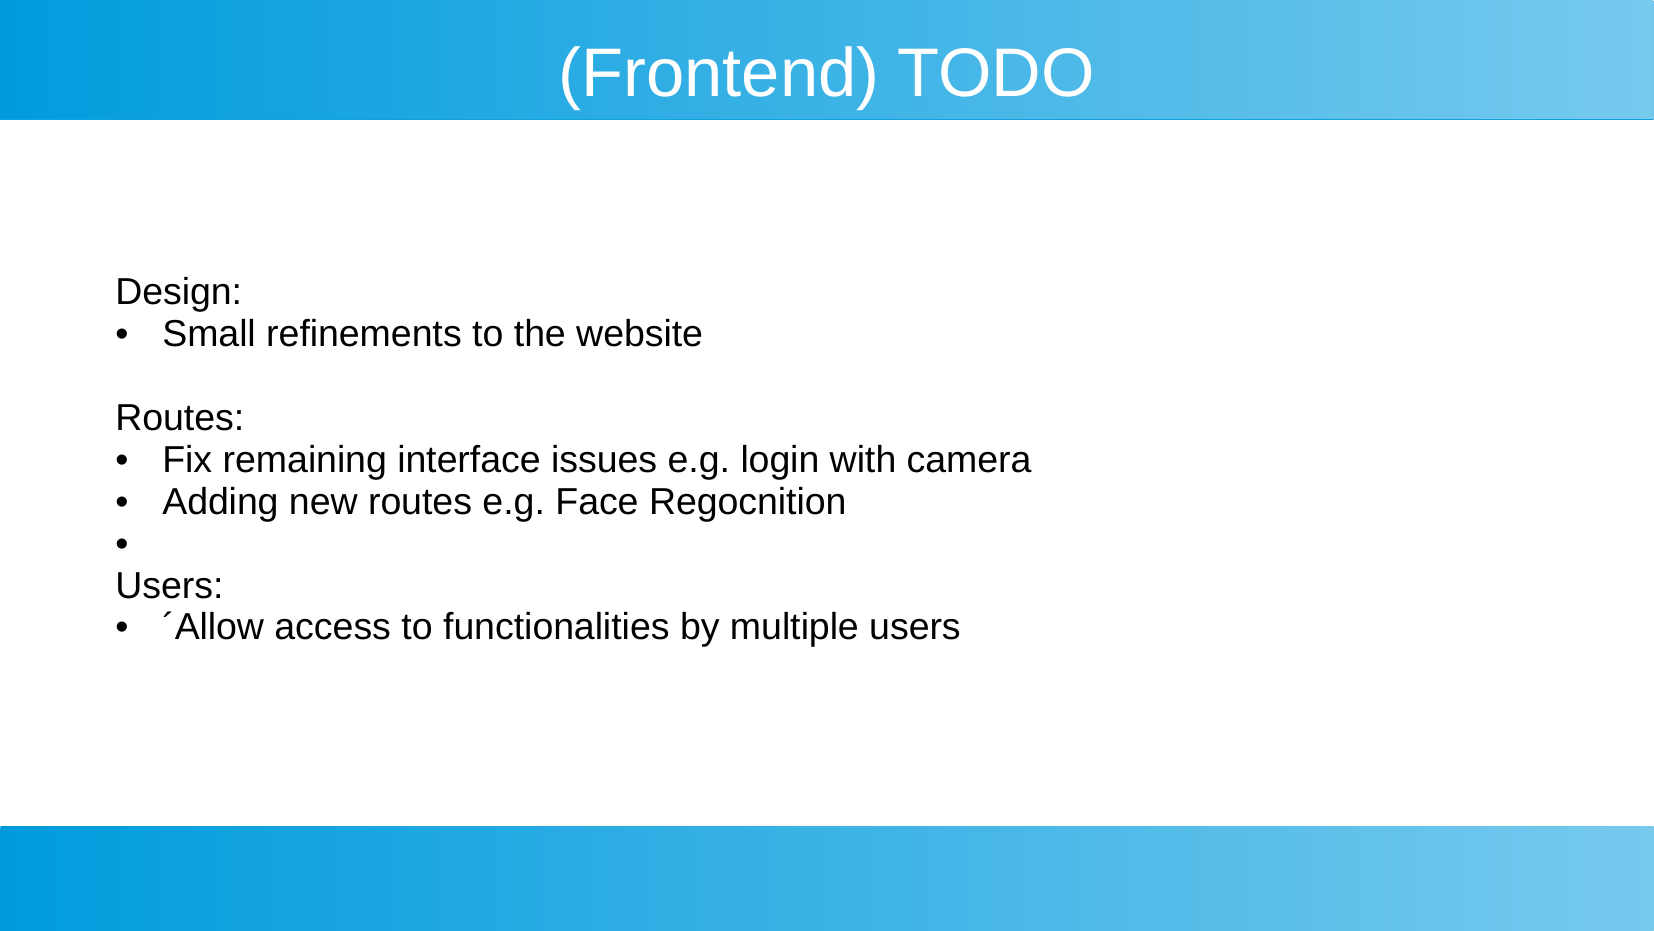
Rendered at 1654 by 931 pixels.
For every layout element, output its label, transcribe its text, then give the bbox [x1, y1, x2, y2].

text_box (Frontend) TODO [59, 27, 1595, 111]
text_box Design: Small refinements to the website Routes: Fix remaining interface issues e.g. login with camera Adding new routes e.g. Face Regocnition Users: ´Allow access to functionalities by multiple users [100, 262, 1211, 677]
